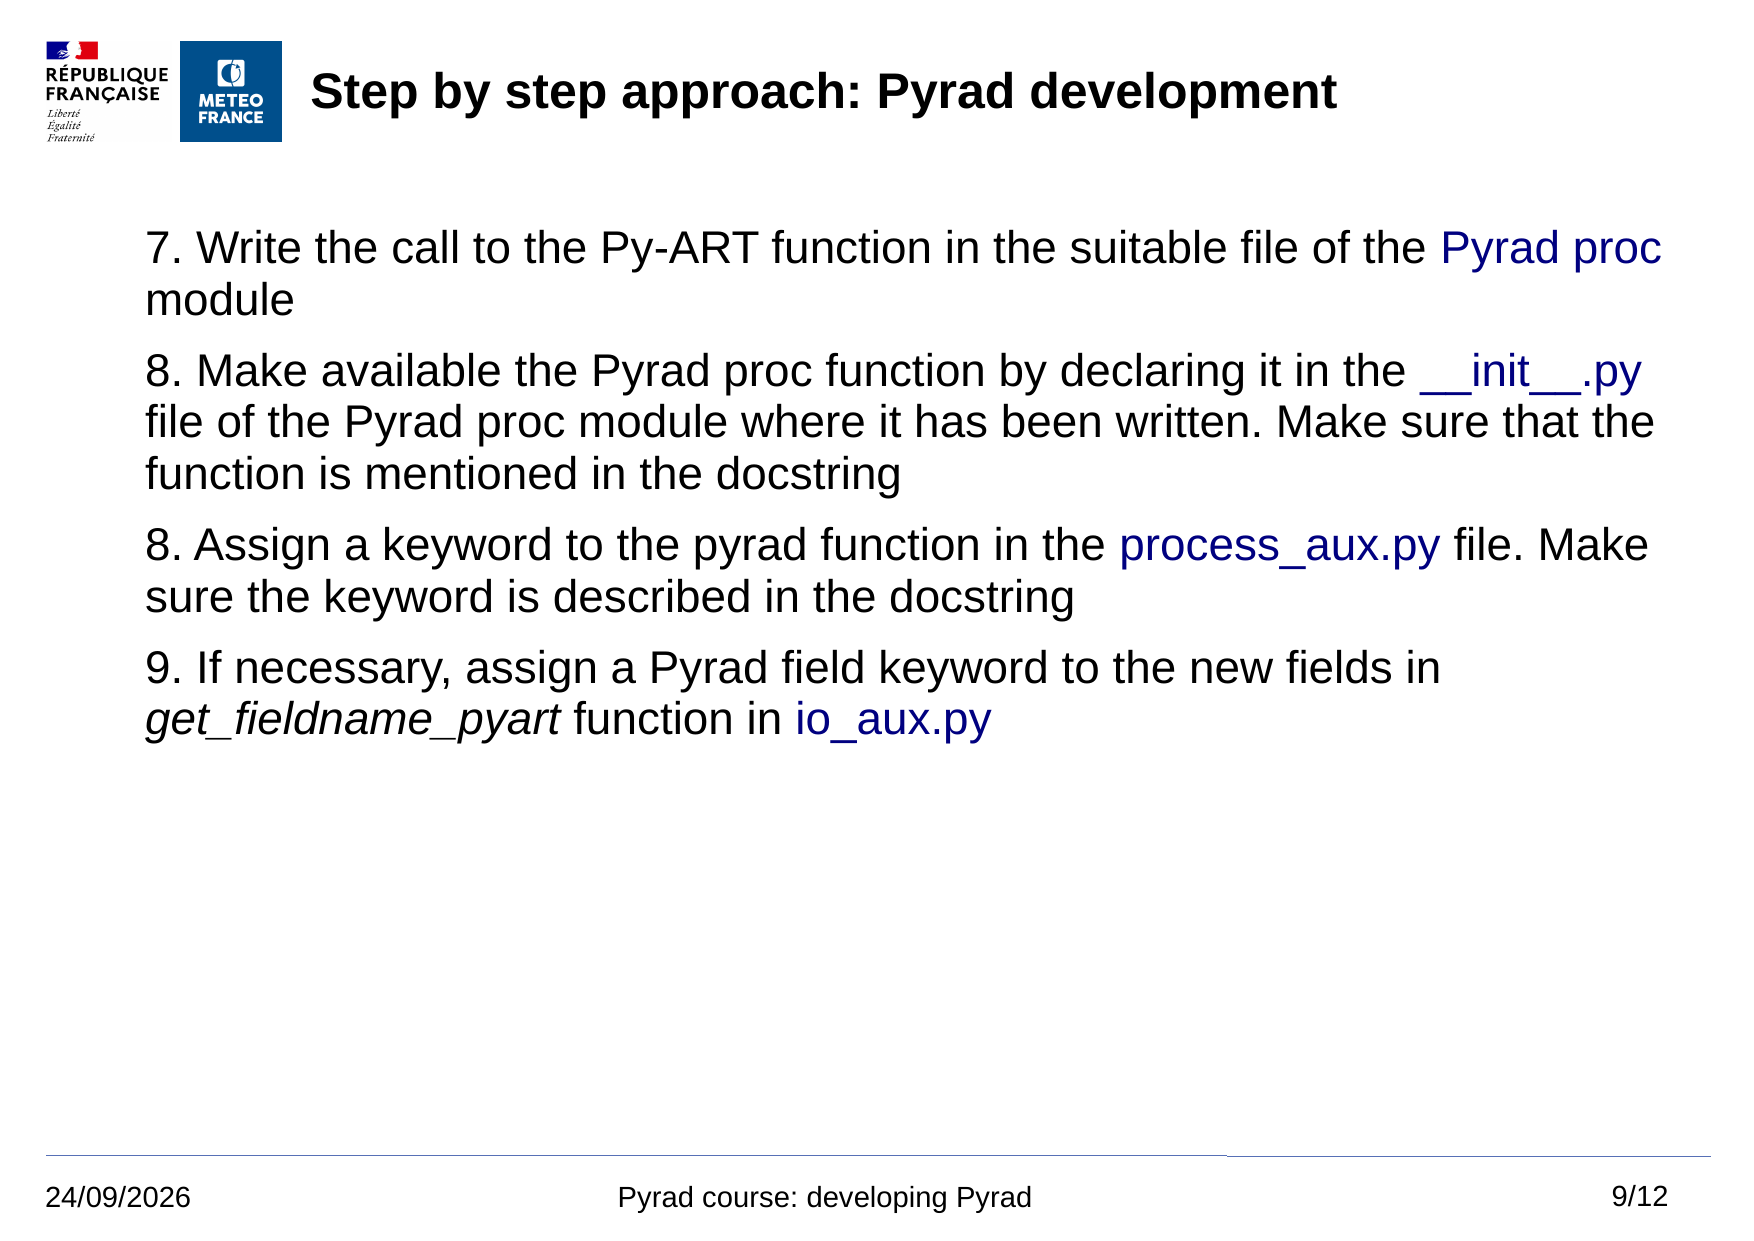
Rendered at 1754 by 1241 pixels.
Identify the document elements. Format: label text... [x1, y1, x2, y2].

picture [46, 41, 172, 142]
subtitle 7. Write the call to the Py-ART function in the suitable file of the Pyrad proc module 8. Make available the Pyrad proc function by declaring it in the __init__.py file of the Pyrad proc module where it has been written. Make sure that the function is mentioned in the docstring 8. Assign a keyword to the pyrad function in the process_aux.py file. Make sure the keyword is described in the docstring 9. If necessary, assign a Pyrad field keyword to the new fields in get_fieldname_pyart function in io_aux.py [44, 222, 1712, 1205]
title Step by step approach: Pyrad development [310, 40, 1697, 142]
picture [180, 41, 282, 142]
